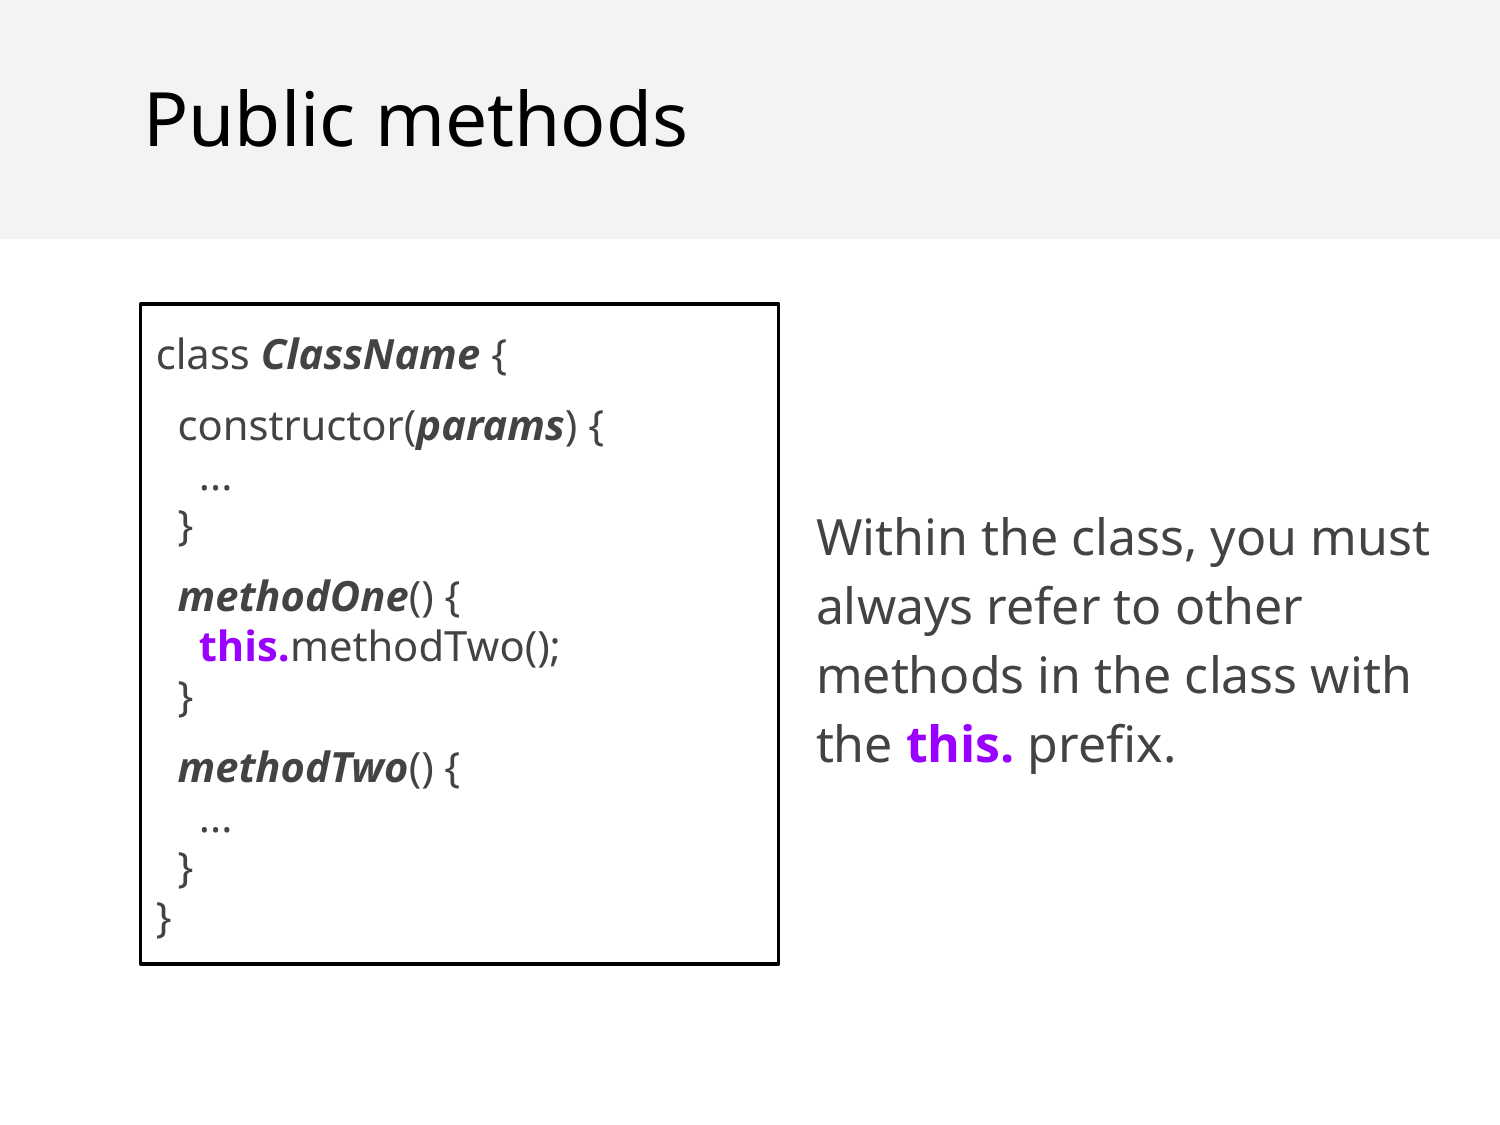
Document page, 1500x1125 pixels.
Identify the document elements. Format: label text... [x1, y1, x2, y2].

title Public methods [128, 56, 1372, 183]
text_box class ClassName { constructor(params) { ... } methodOne() { this.methodTwo(); } methodTwo() { ... } } [140, 303, 779, 965]
list Within the class, you must always refer to other methods in the class with the this. prefix. [801, 304, 1459, 965]
